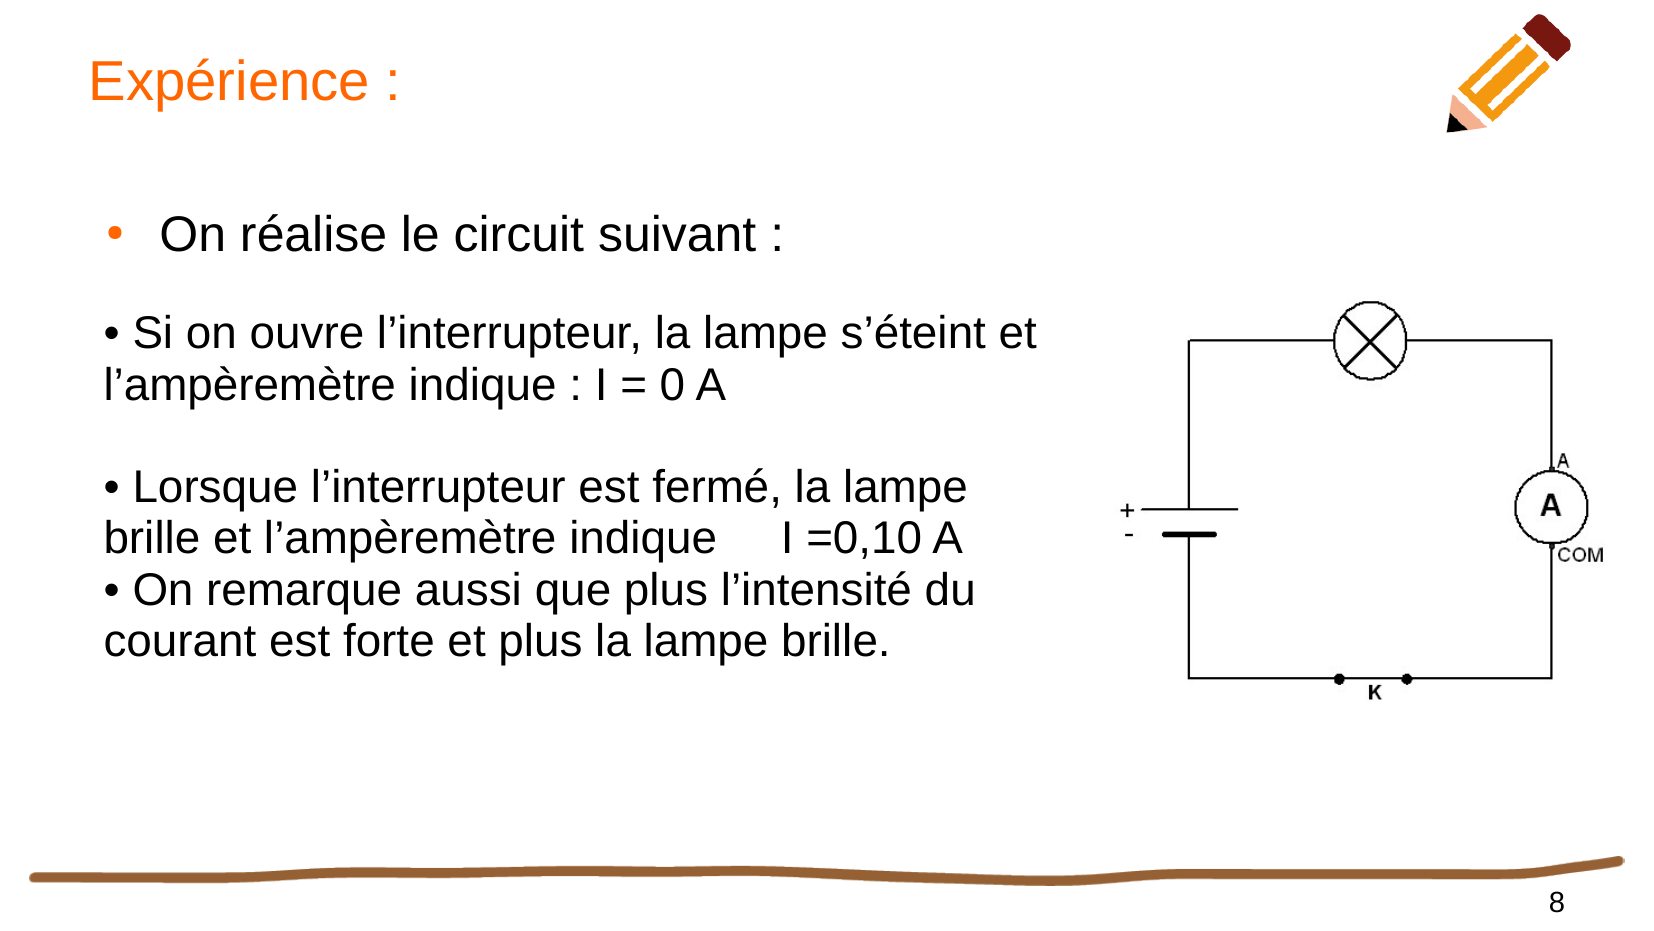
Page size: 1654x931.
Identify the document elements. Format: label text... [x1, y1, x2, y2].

text_box • Si on ouvre l’interrupteur, la lampe s’éteint et l’ampèremètre indique : I = 0 A • Lorsque l’interrupteur est fermé, la lampe brille et l’ampèremètre indique I =0,10 A • On remarque aussi que plus l’intensité du courant est forte et plus la lampe brille. [88, 300, 1064, 725]
picture [1446, 14, 1571, 133]
list On réalise le circuit suivant : [88, 206, 1565, 301]
picture [29, 856, 1625, 886]
picture [1105, 299, 1613, 705]
title Expérience : [88, 29, 1447, 133]
